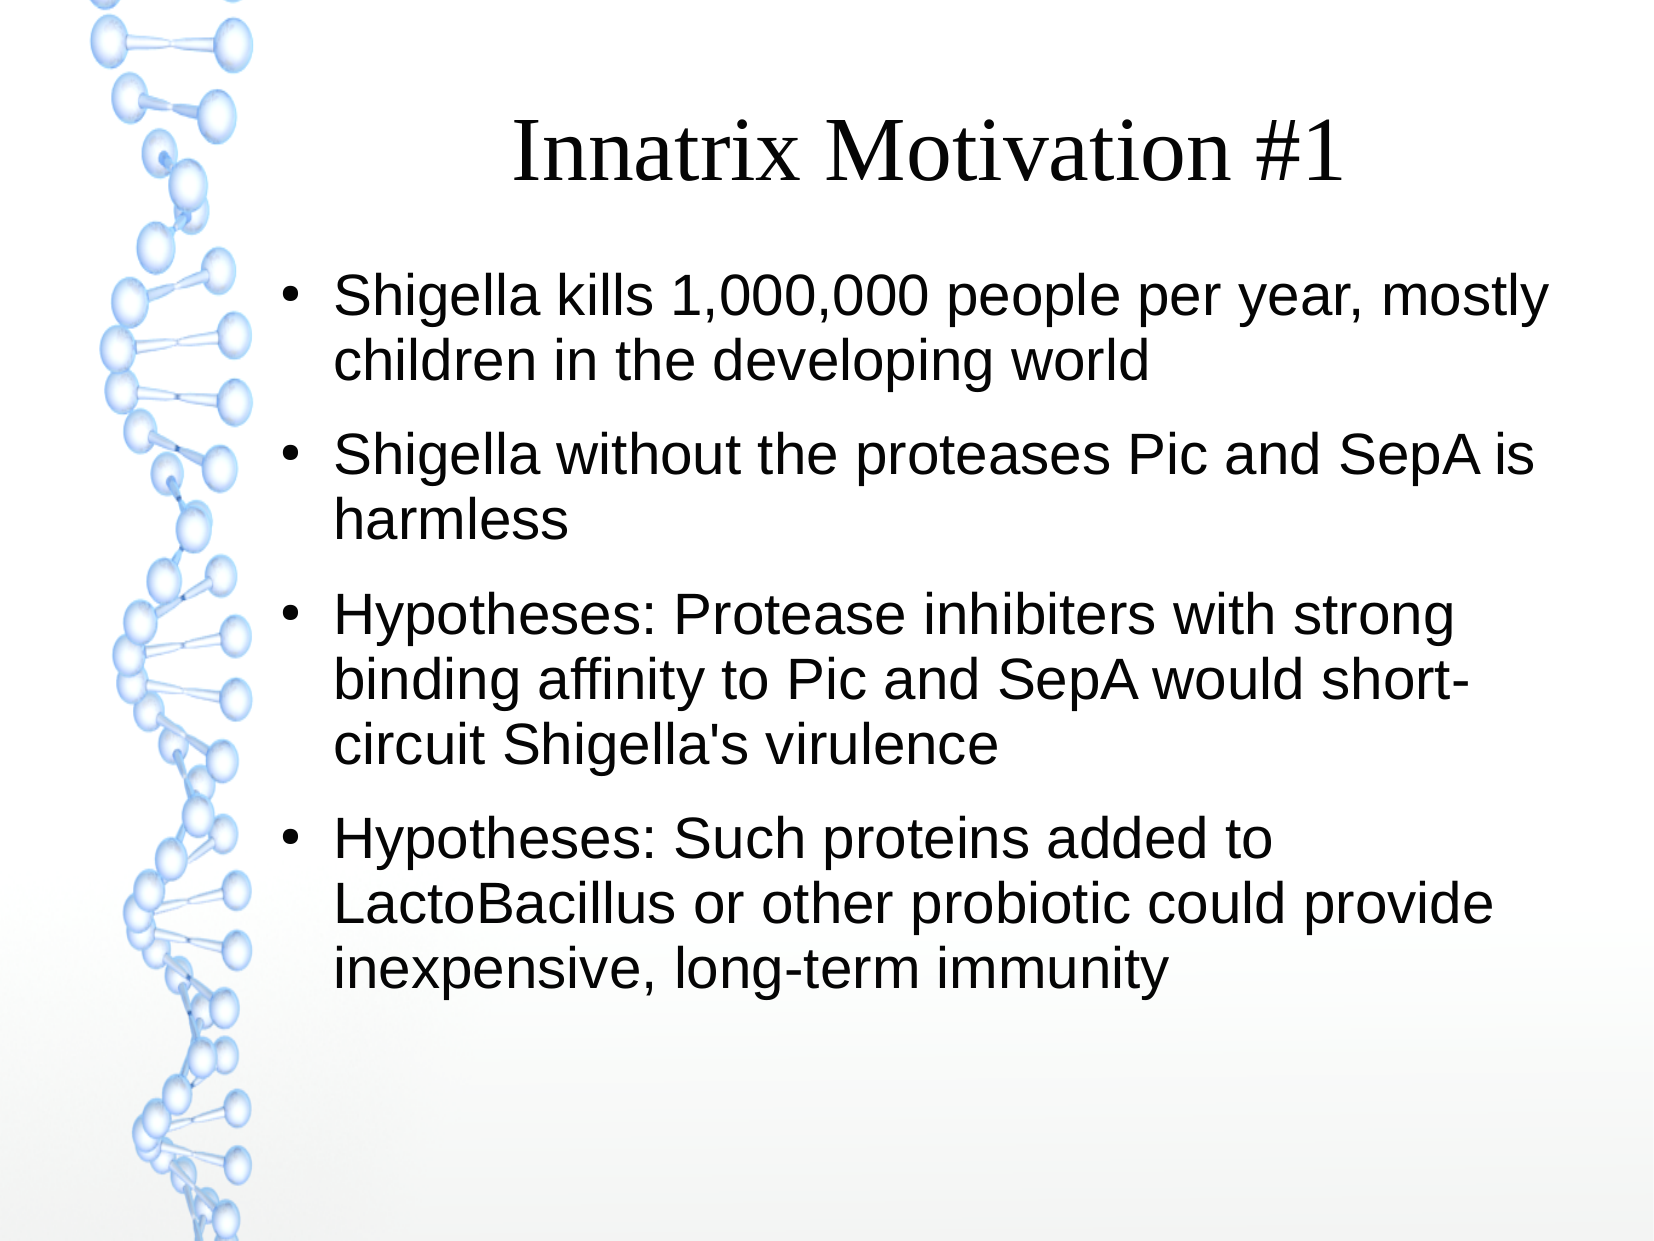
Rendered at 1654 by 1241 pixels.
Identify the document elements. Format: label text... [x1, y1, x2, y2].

picture [0, 0, 1654, 1241]
list Shigella kills 1,000,000 people per year, mostly children in the developing world Shigella without the proteases Pic and SepA is harmless Hypotheses: Protease inhibiters with strong binding affinity to Pic and SepA would short-circuit Shigella's virulence Hypotheses: Such proteins added to LactoBacillus or other probiotic could provide inexpensive, long-term immunity [262, 262, 1592, 1163]
title Innatrix Motivation #1 [265, 47, 1595, 252]
